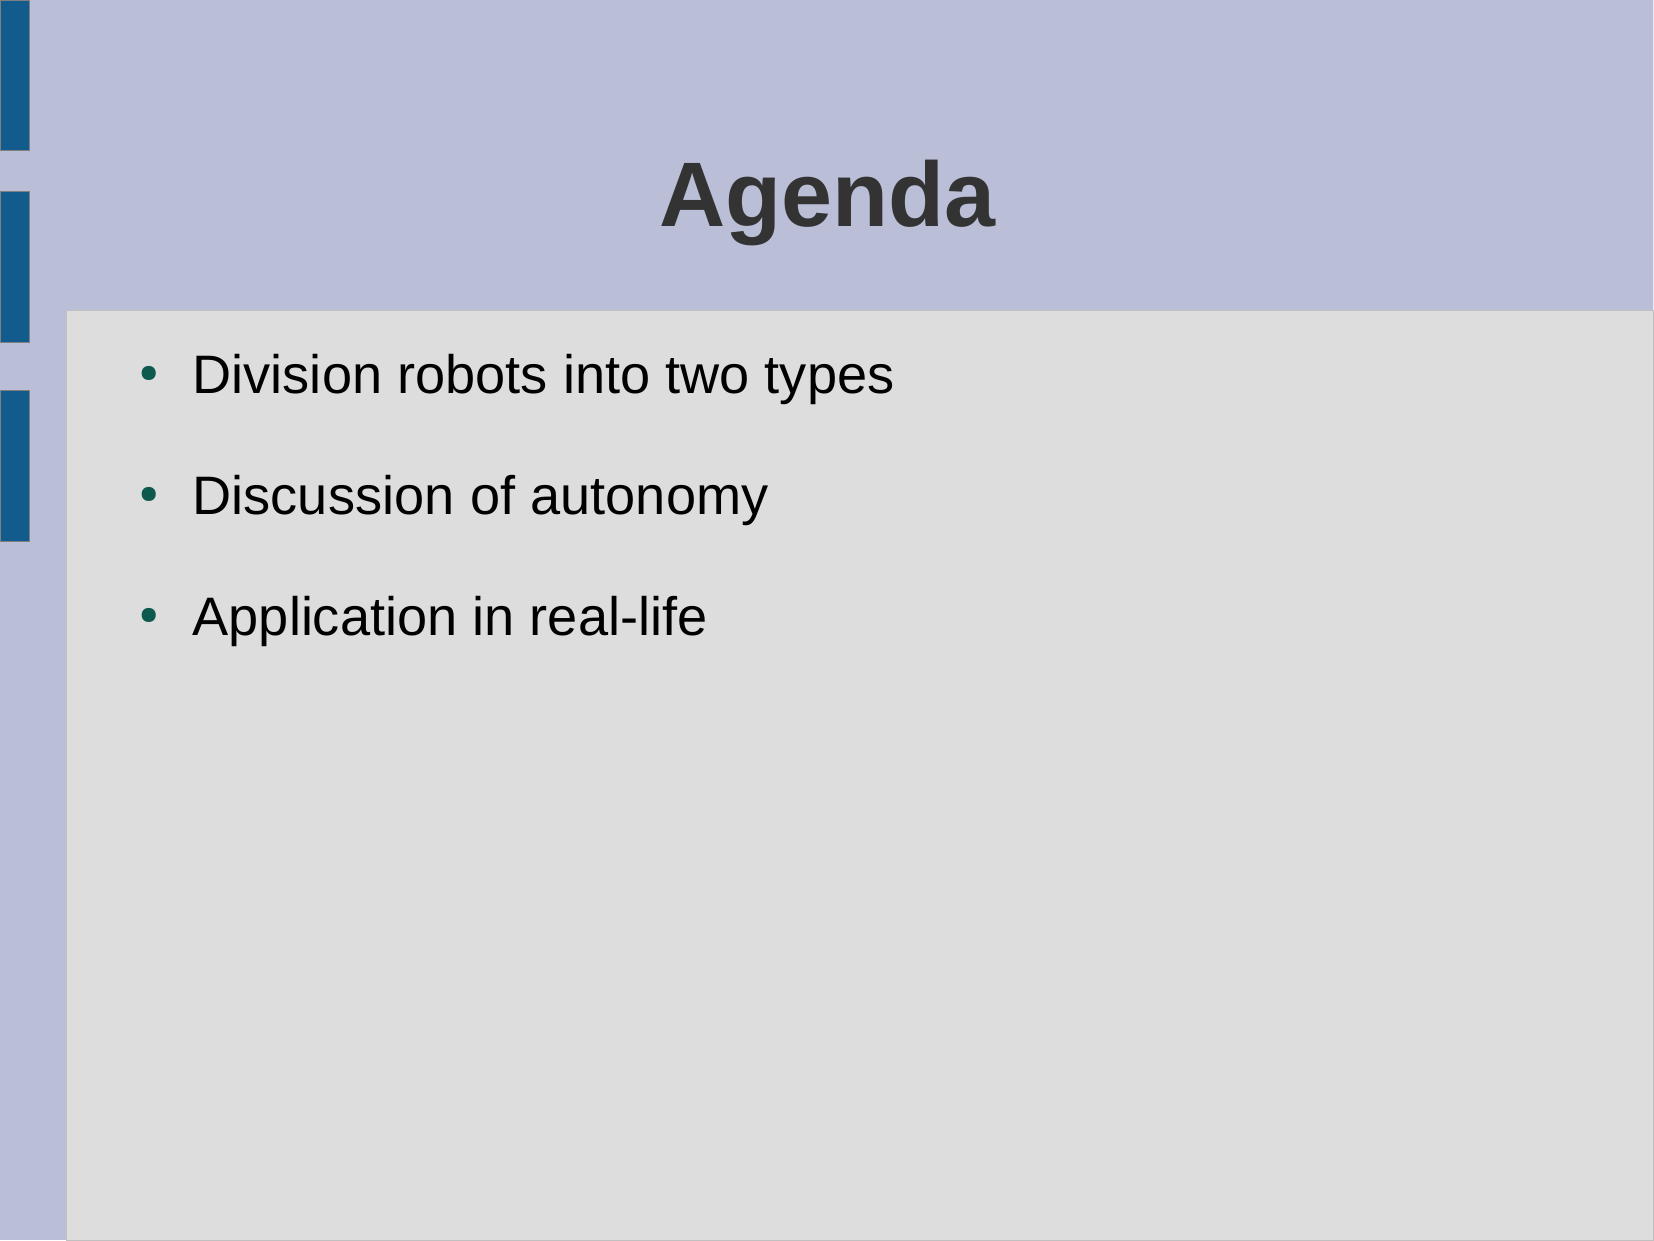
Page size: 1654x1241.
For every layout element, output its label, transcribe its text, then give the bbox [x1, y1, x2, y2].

list Division robots into two types Discussion of autonomy Application in real-life [121, 344, 1534, 1127]
title Agenda [121, 91, 1534, 299]
